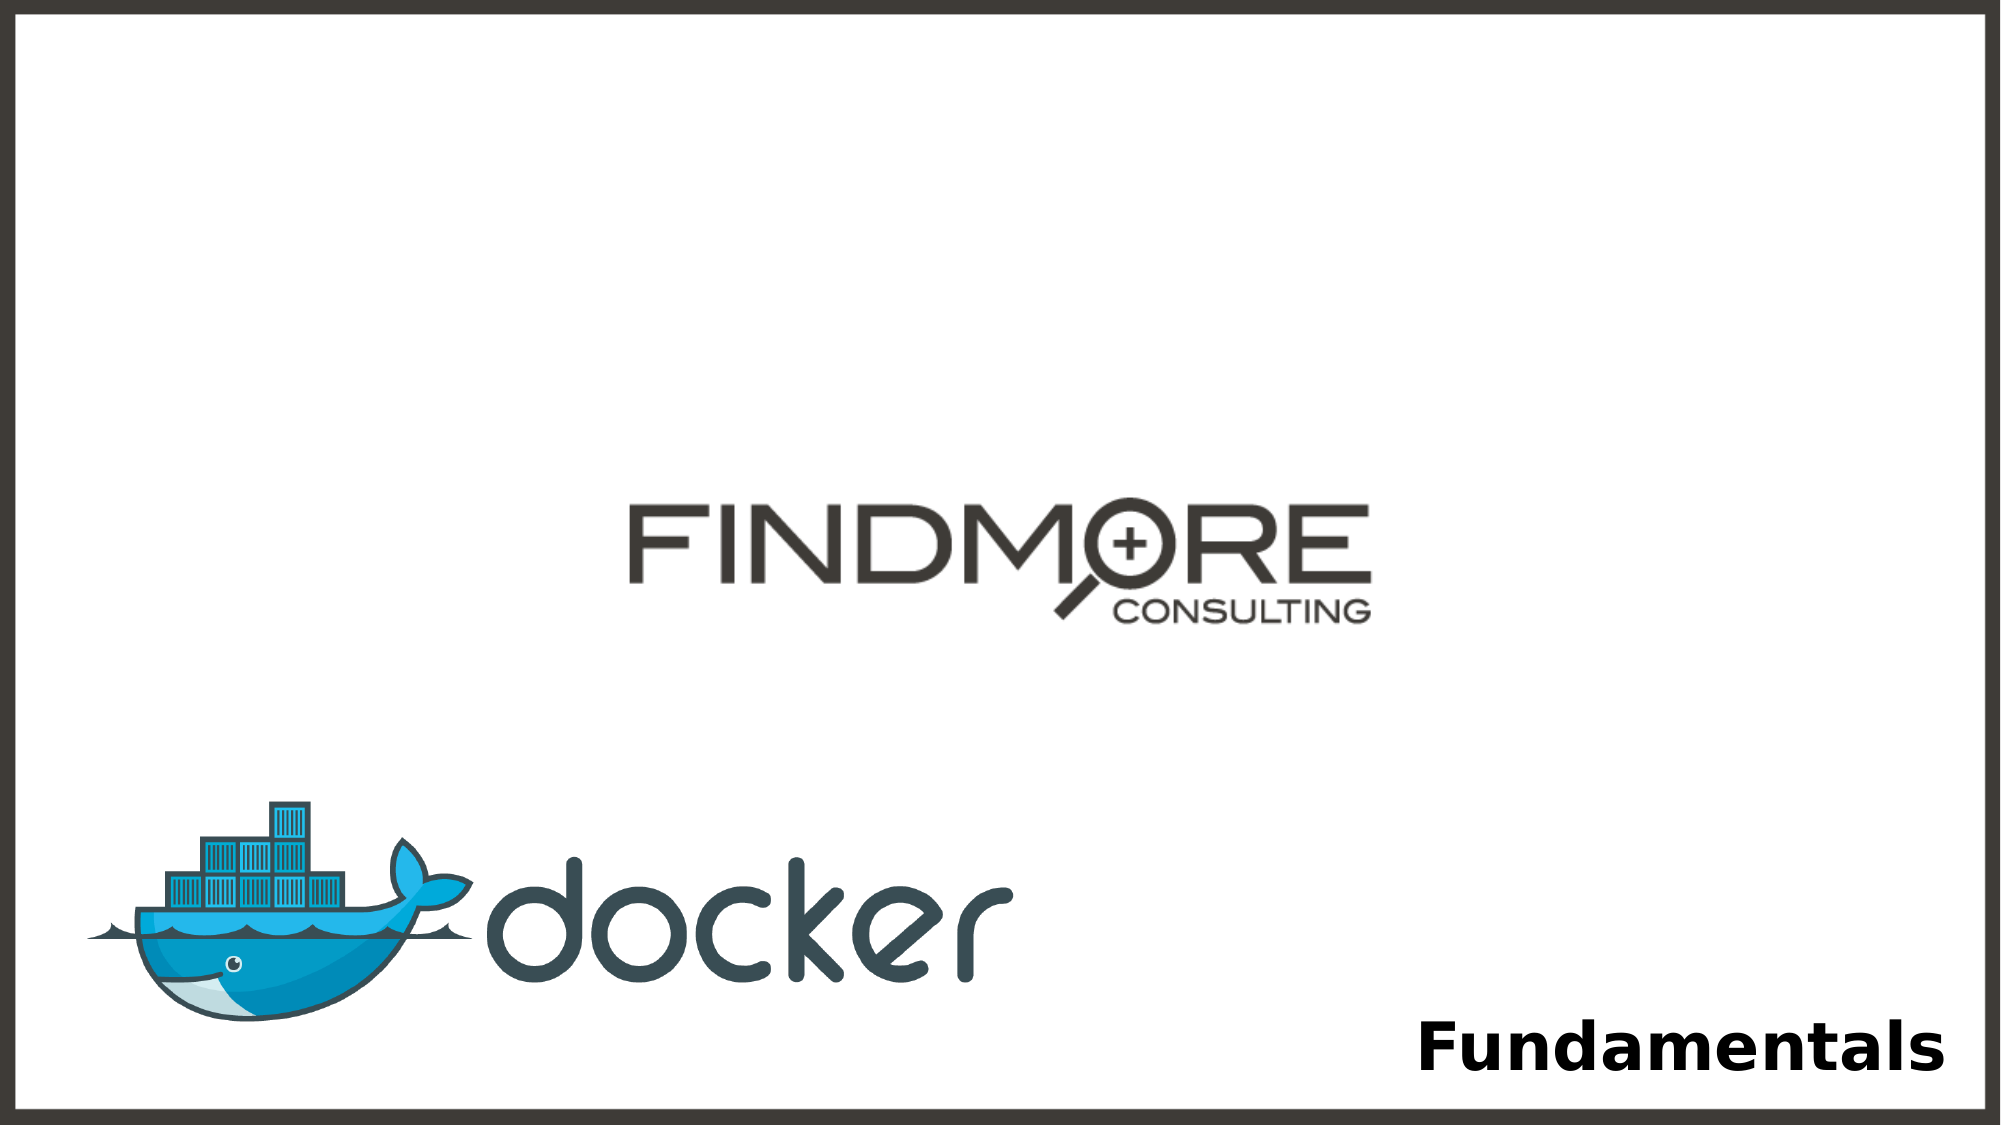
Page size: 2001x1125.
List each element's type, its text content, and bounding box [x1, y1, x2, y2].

picture [0, 0, 2001, 1125]
text_box Fundamentals [1362, 1000, 1963, 1106]
